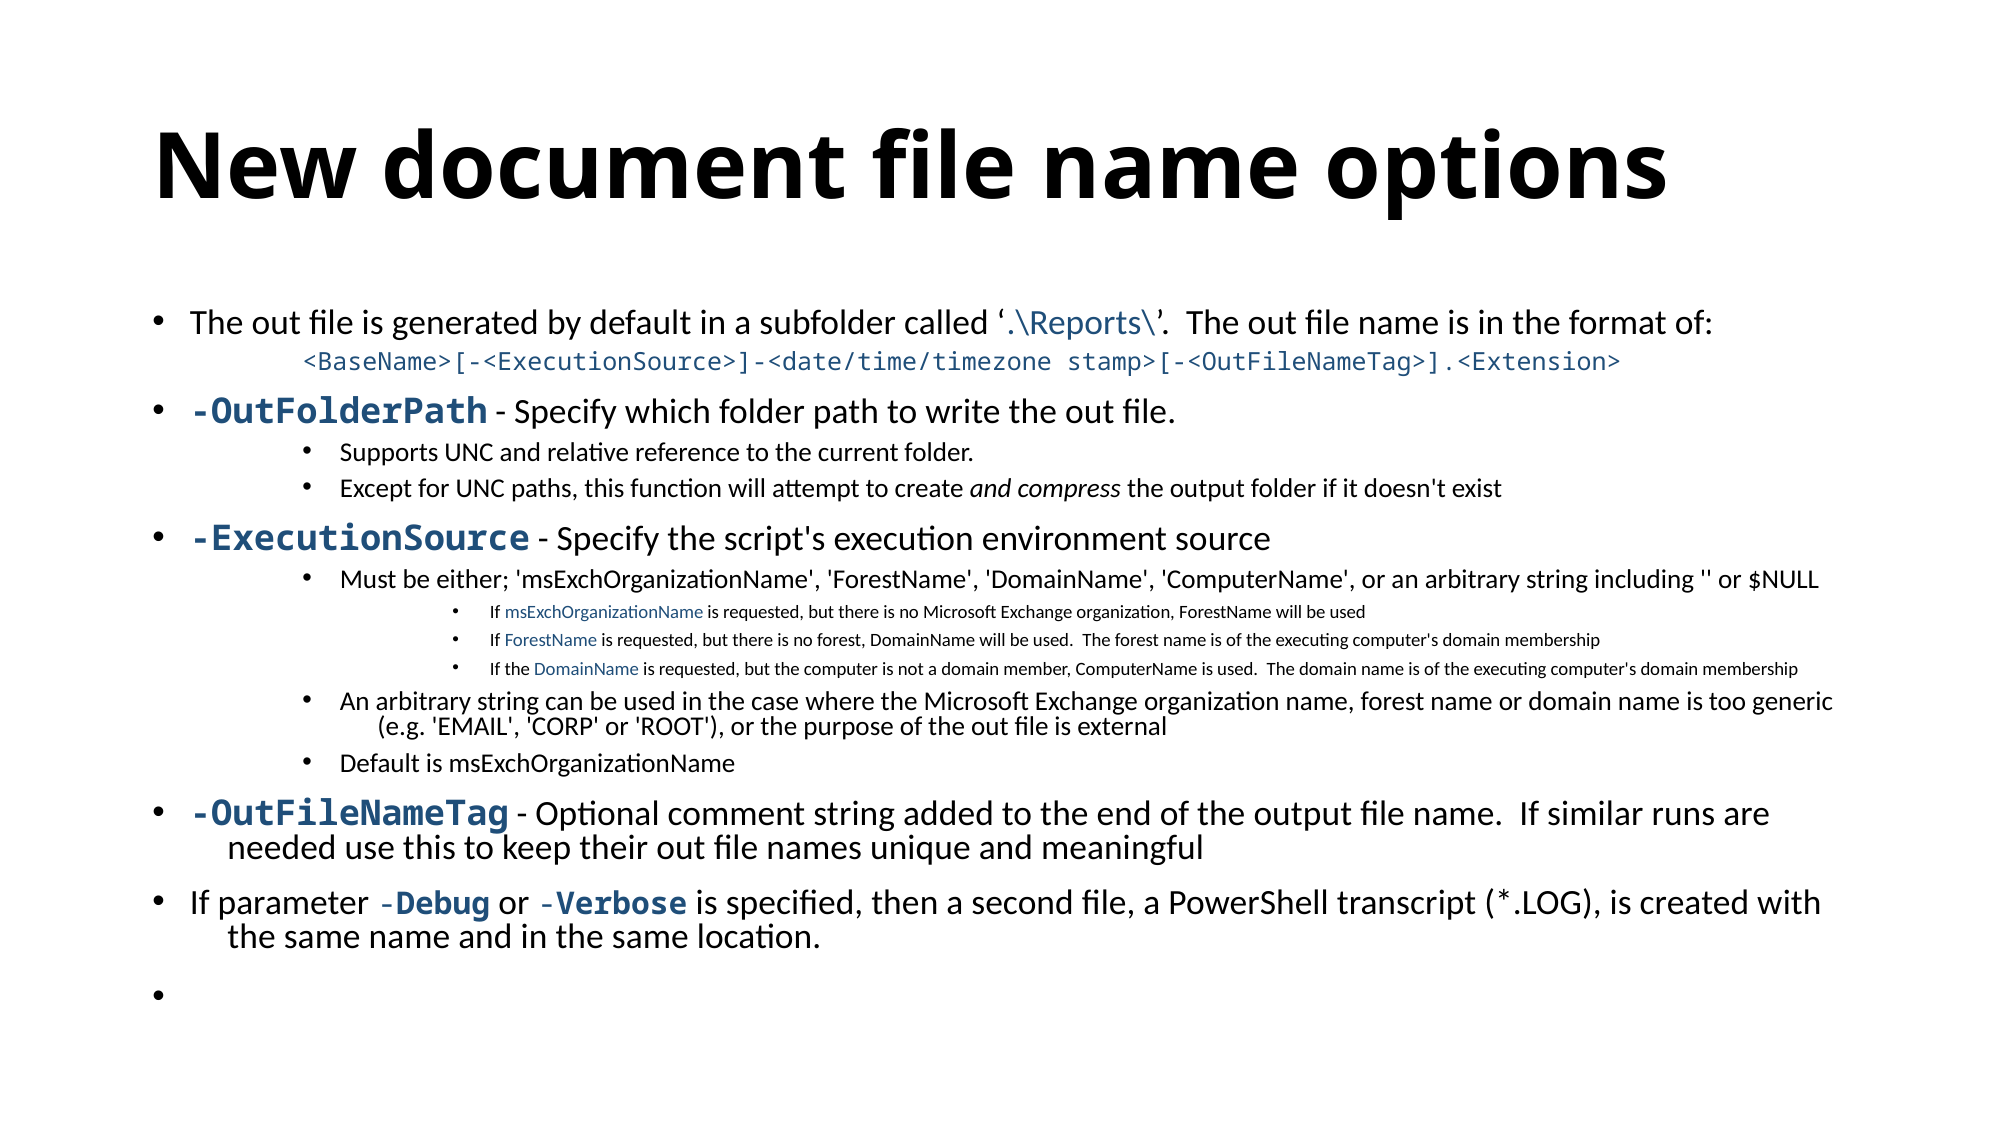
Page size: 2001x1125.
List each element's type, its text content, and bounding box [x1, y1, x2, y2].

title New document file name options [137, 59, 1863, 278]
list The out file is generated by default in a subfolder called ‘.\Reports\’. The out file name is in the format of: <BaseName>[-<ExecutionSource>]-<date/time/timezone stamp>[-<OutFileNameTag>].<Extension> -OutFolderPath - Specify which folder path to write the out file. Supports UNC and relative reference to the current folder. Except for UNC paths, this function will attempt to create and compress the output folder if it doesn't exist -ExecutionSource - Specify the script's execution environment source Must be either; 'msExchOrganizationName', 'ForestName', 'DomainName', 'ComputerName', or an arbitrary string including '' or $NULL If msExchOrganizationName is requested, but there is no Microsoft Exchange organization, ForestName will be used If ForestName is requested, but there is no forest, DomainName will be used. The forest name is of the executing computer's domain membership If the DomainName is requested, but the computer is not a domain member, ComputerName is used. The domain name is of the executing computer's domain membership An arbitrary string can be used in the case where the Microsoft Exchange organization name, forest name or domain name is too generic (e.g. 'EMAIL', 'CORP' or 'ROOT'), or the purpose of the out file is external Default is msExchOrganizationName -OutFileNameTag - Optional comment string added to the end of the output file name. If similar runs are needed use this to keep their out file names unique and meaningful If parameter -Debug or -Verbose is specified, then a second file, a PowerShell transcript (*.LOG), is created with the same name and in the same location. [137, 299, 1863, 1014]
